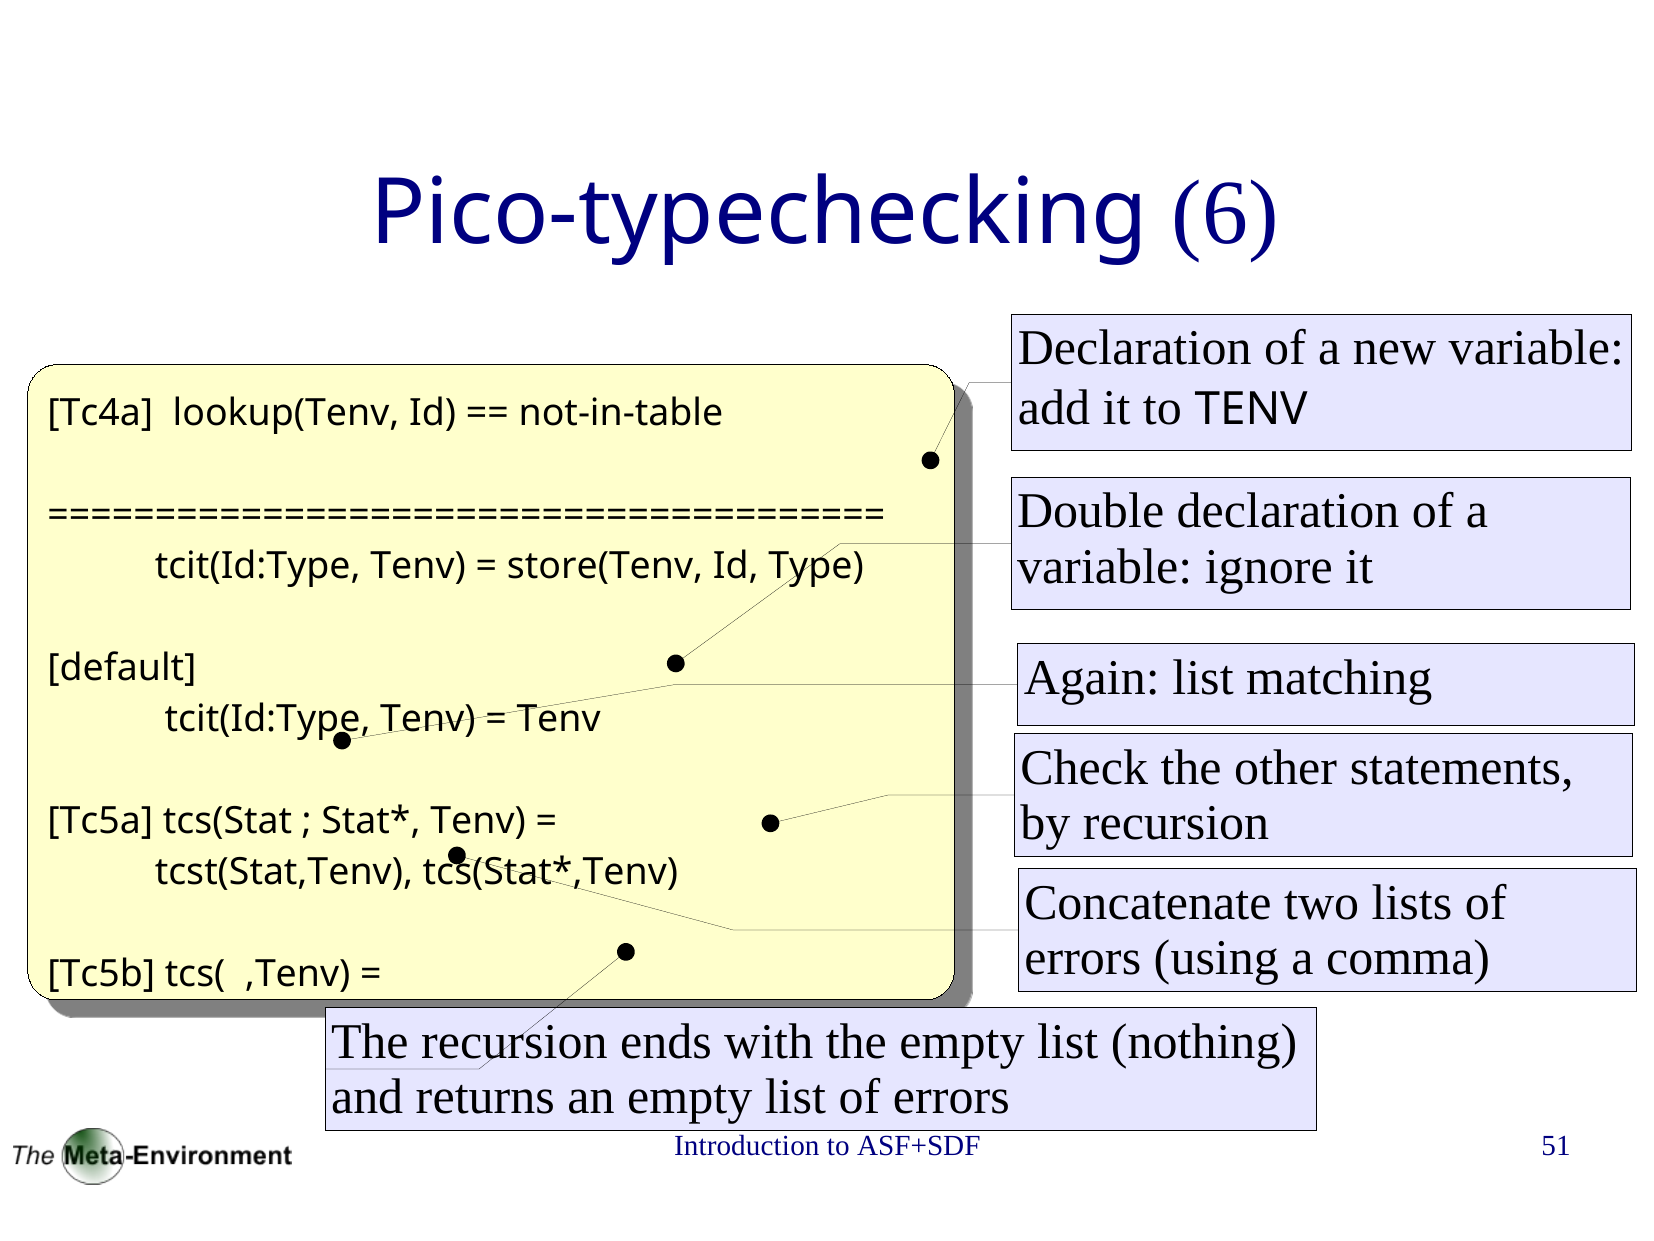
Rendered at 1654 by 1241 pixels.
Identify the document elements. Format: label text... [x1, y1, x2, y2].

text_box Declaration of a new variable: add it to TENV [1011, 314, 1632, 451]
text_box Again: list matching [1017, 643, 1635, 726]
text_box Double declaration of a variable: ignore it [1011, 477, 1631, 610]
text_box [Tc4a] lookup(Tenv, Id) == not-in-table ======================================= tcit(Id:Type, Tenv) = store(Tenv, Id, Type) [default] tcit(Id:Type, Tenv) = Tenv [Tc5a] tcs(Stat ; Stat*, Tenv) = tcst(Stat,Tenv), tcs(Stat*,Tenv) [Tc5b] tcs( ,Tenv) = [32, 378, 954, 1076]
text_box [27, 379, 32, 986]
picture [13, 1128, 292, 1185]
title Pico-typechecking (6) [118, 104, 1531, 312]
text_box The recursion ends with the empty list (nothing) and returns an empty list of errors [325, 1007, 1317, 1131]
text_box Concatenate two lists of errors (using a comma) [1018, 868, 1637, 992]
text_box Check the other statements, by recursion [1014, 733, 1633, 857]
text_box [32, 364, 950, 378]
